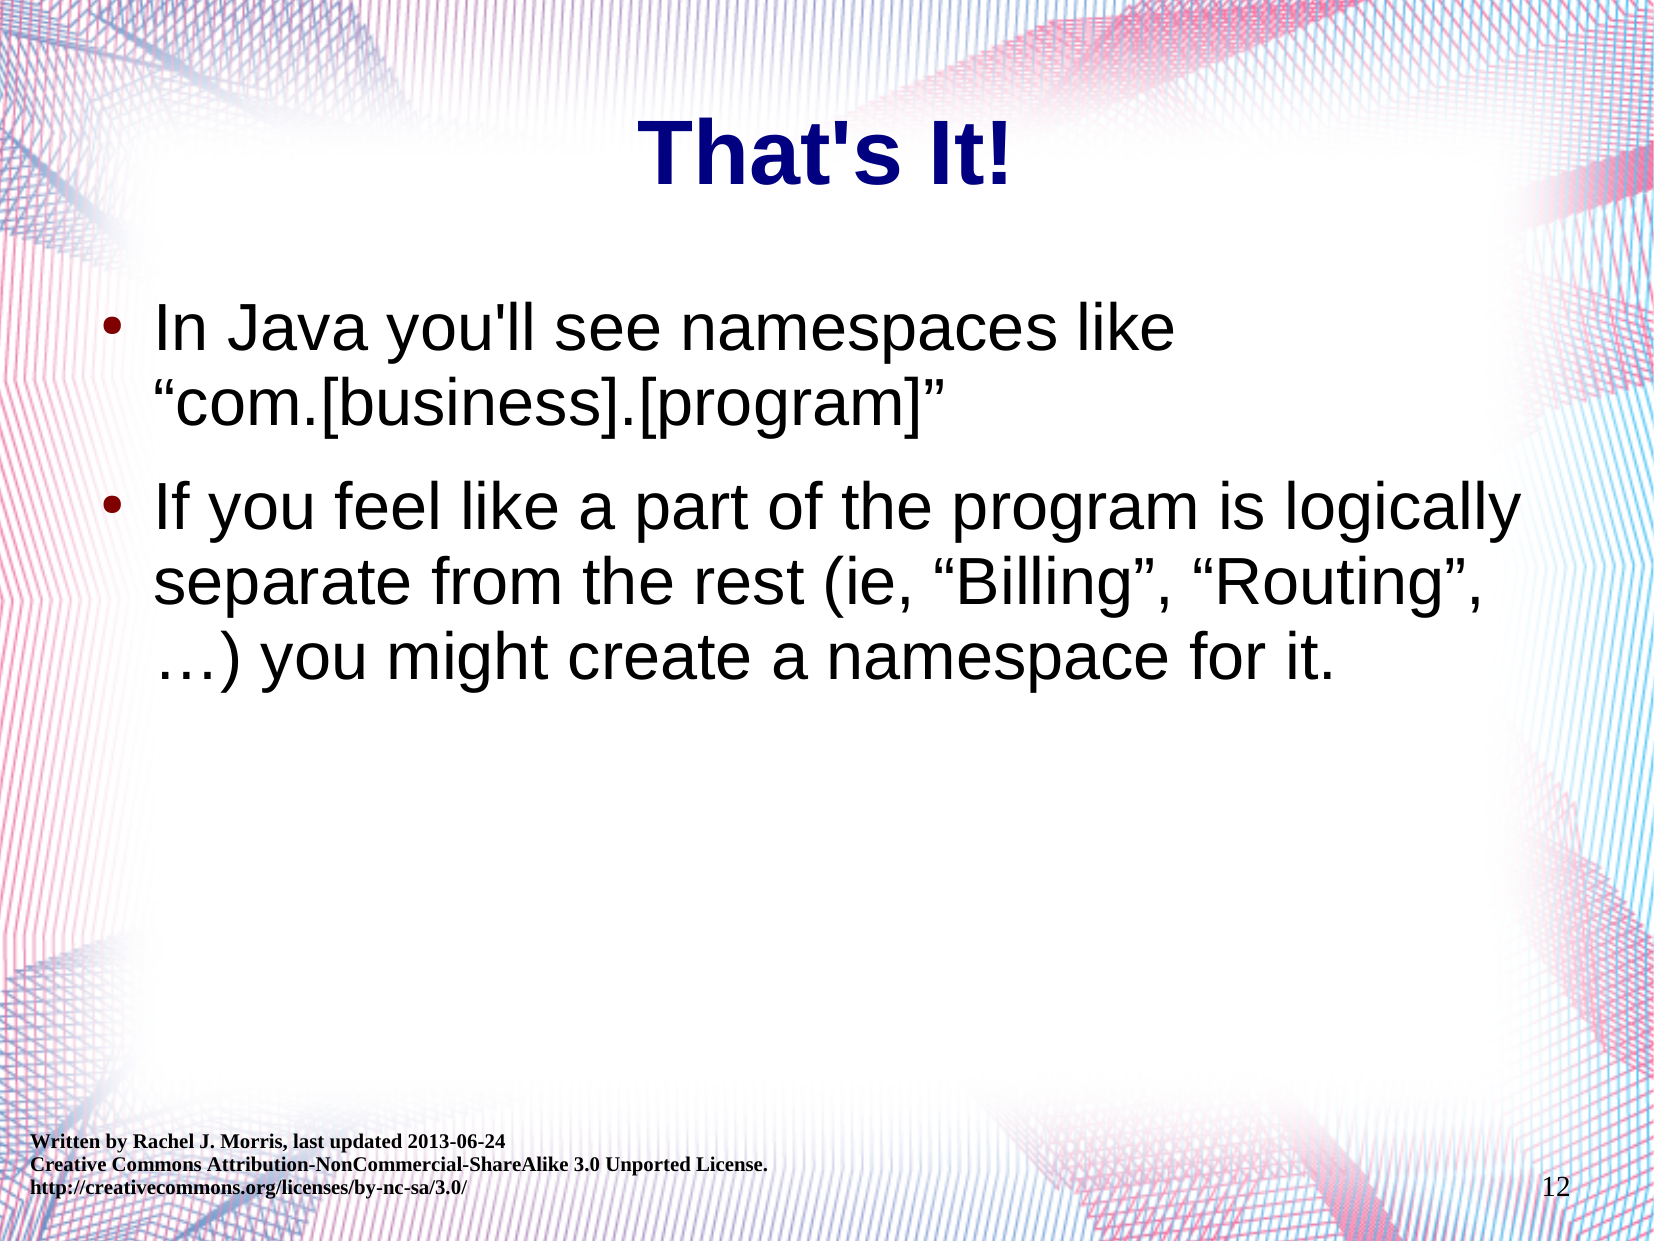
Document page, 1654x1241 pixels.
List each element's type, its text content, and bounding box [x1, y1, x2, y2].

picture [0, 0, 1654, 1241]
list In Java you'll see namespaces like “com.[business].[program]” If you feel like a part of the program is logically separate from the rest (ie, “Billing”, “Routing”, …) you might create a namespace for it. [82, 290, 1571, 1010]
title That's It! [82, 49, 1571, 257]
